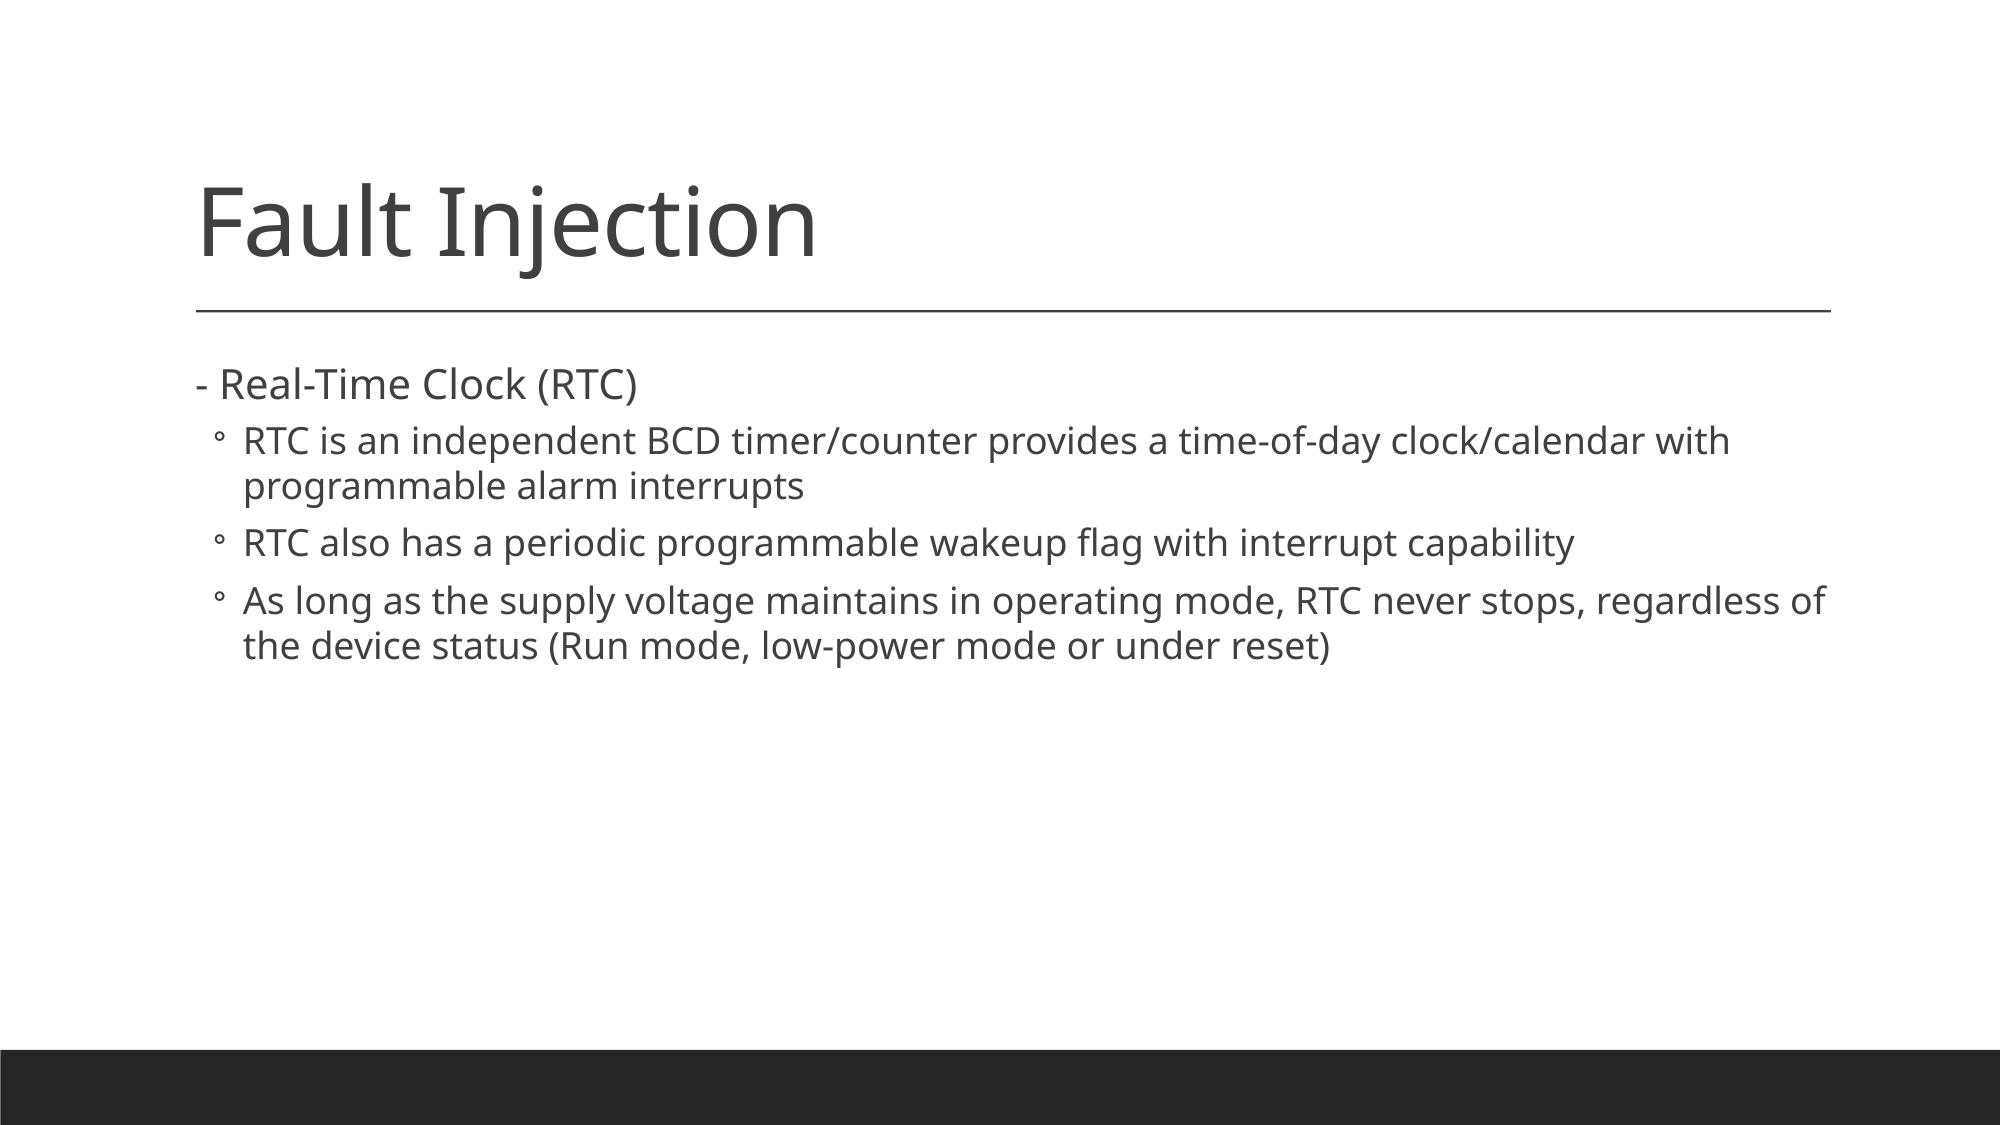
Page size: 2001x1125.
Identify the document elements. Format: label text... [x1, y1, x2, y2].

title Fault Injection [180, 47, 1830, 285]
list - Real-Time Clock (RTC) RTC is an independent BCD timer/counter provides a time-of-day clock/calendar with programmable alarm interrupts RTC also has a periodic programmable wakeup flag with interrupt capability As long as the supply voltage maintains in operating mode, RTC never stops, regardless of the device status (Run mode, low-power mode or under reset) [180, 345, 1830, 963]
